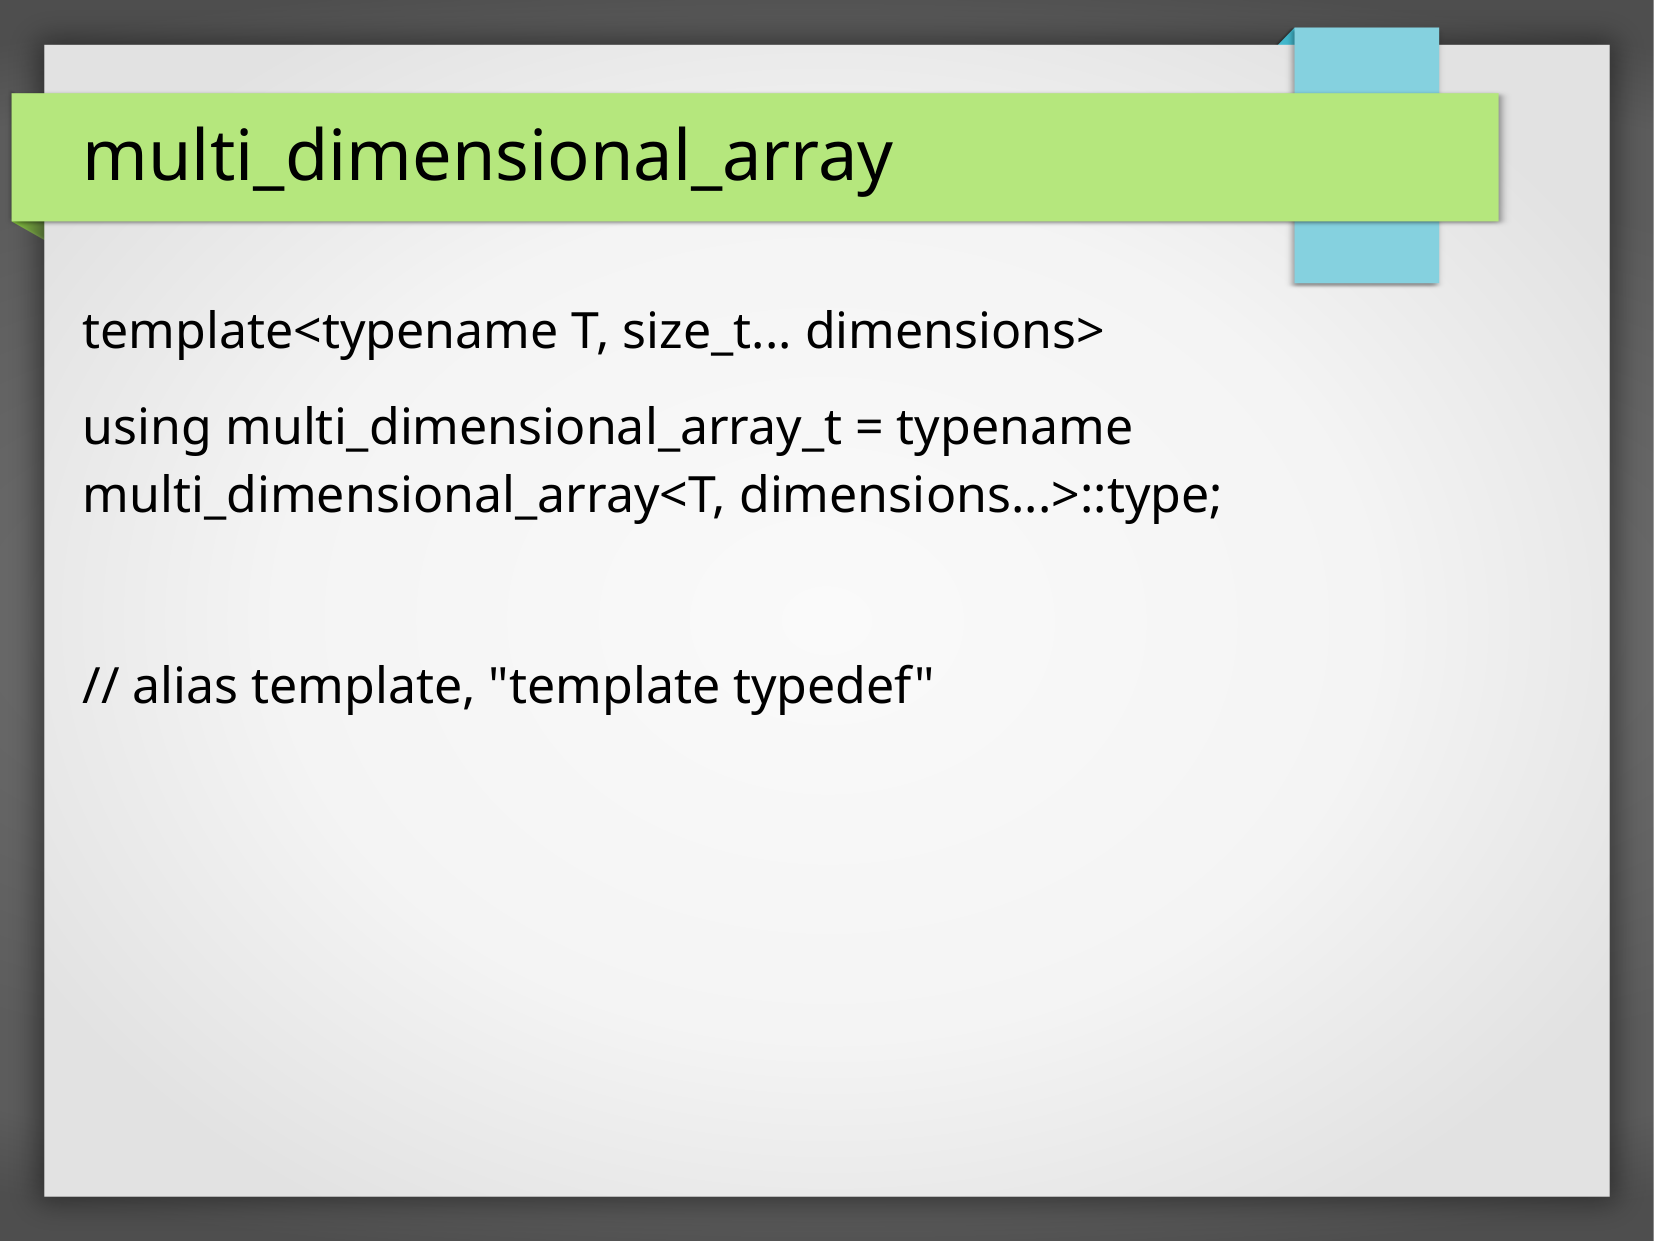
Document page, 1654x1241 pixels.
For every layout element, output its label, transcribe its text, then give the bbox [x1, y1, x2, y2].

title multi_dimensional_array [82, 94, 1264, 213]
picture [0, 0, 1654, 1241]
list template<typename T, size_t... dimensions> using multi_dimensional_array_t = typename multi_dimensional_array<T, dimensions...>::type; // alias template, "template typedef" [82, 295, 1571, 1015]
